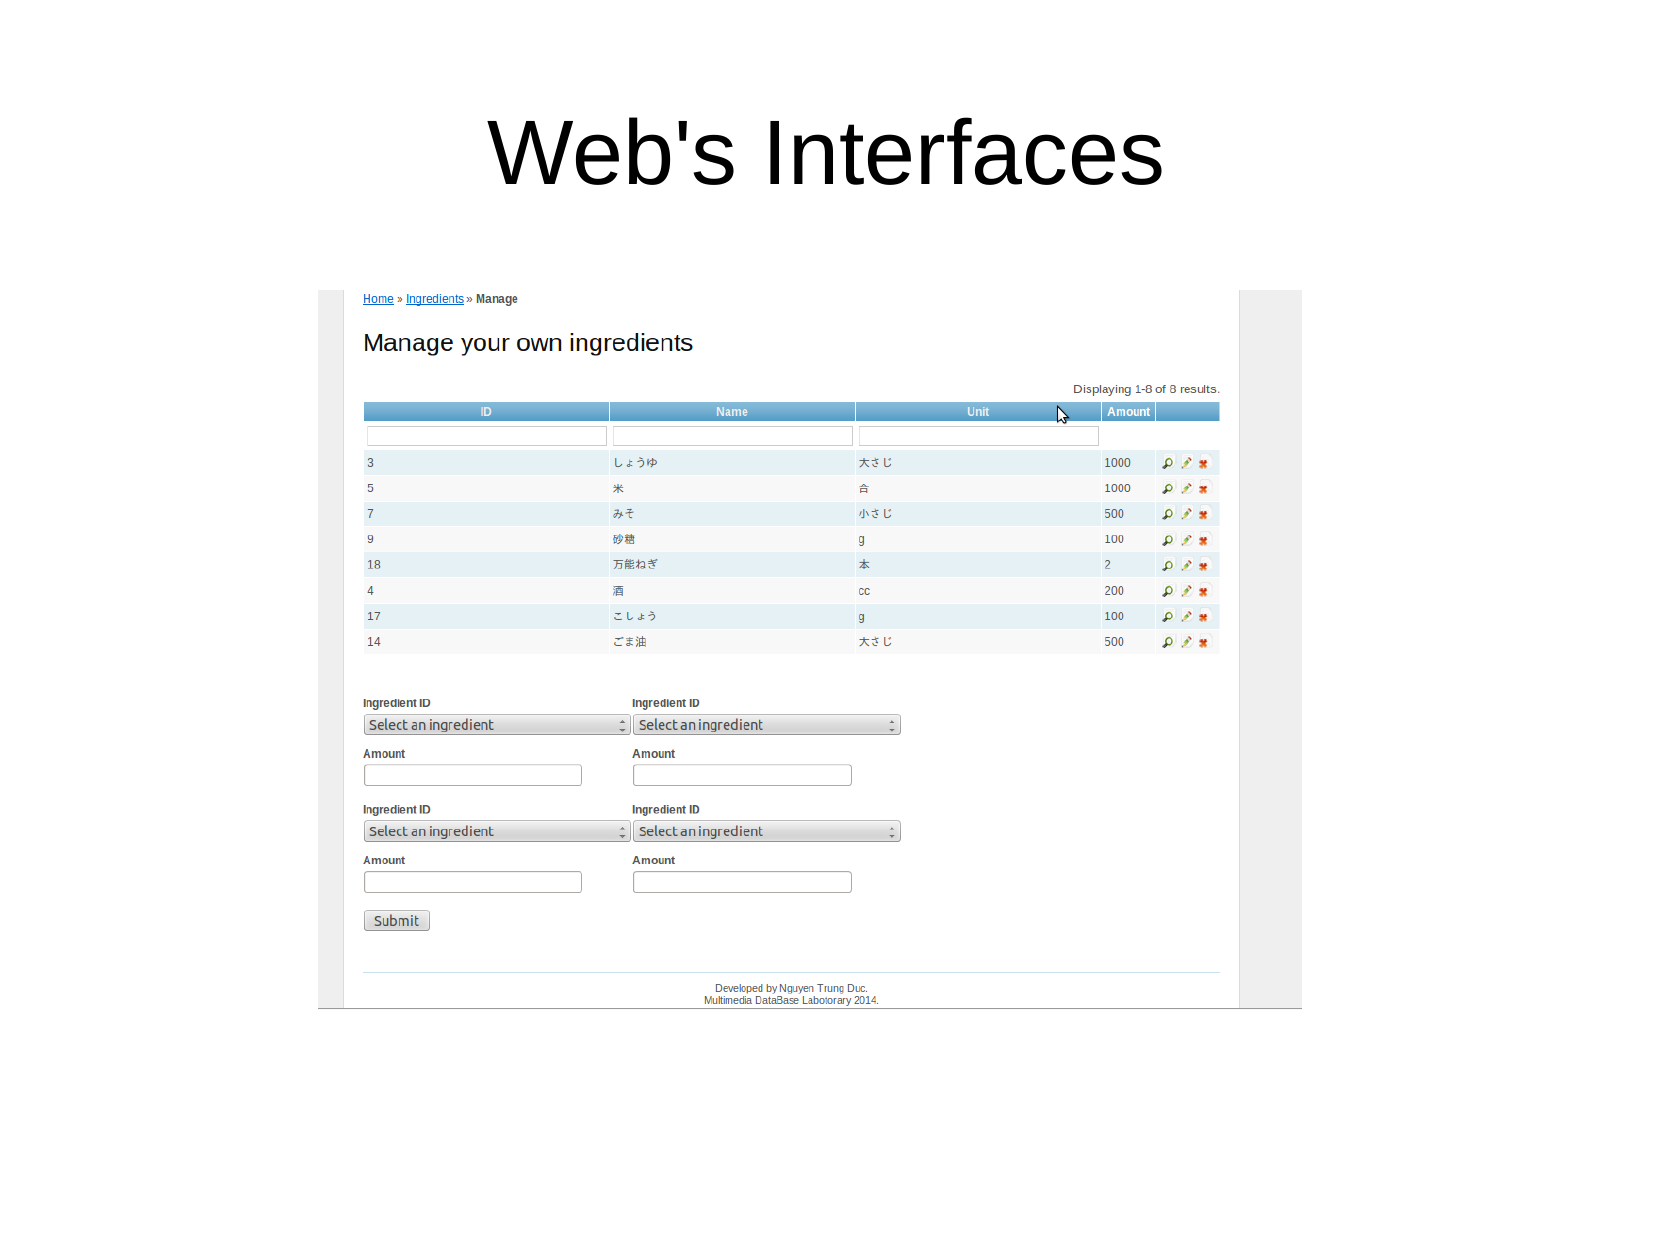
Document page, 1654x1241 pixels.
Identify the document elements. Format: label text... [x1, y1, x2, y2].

picture [318, 290, 1302, 1010]
title Web's Interfaces [82, 49, 1571, 257]
